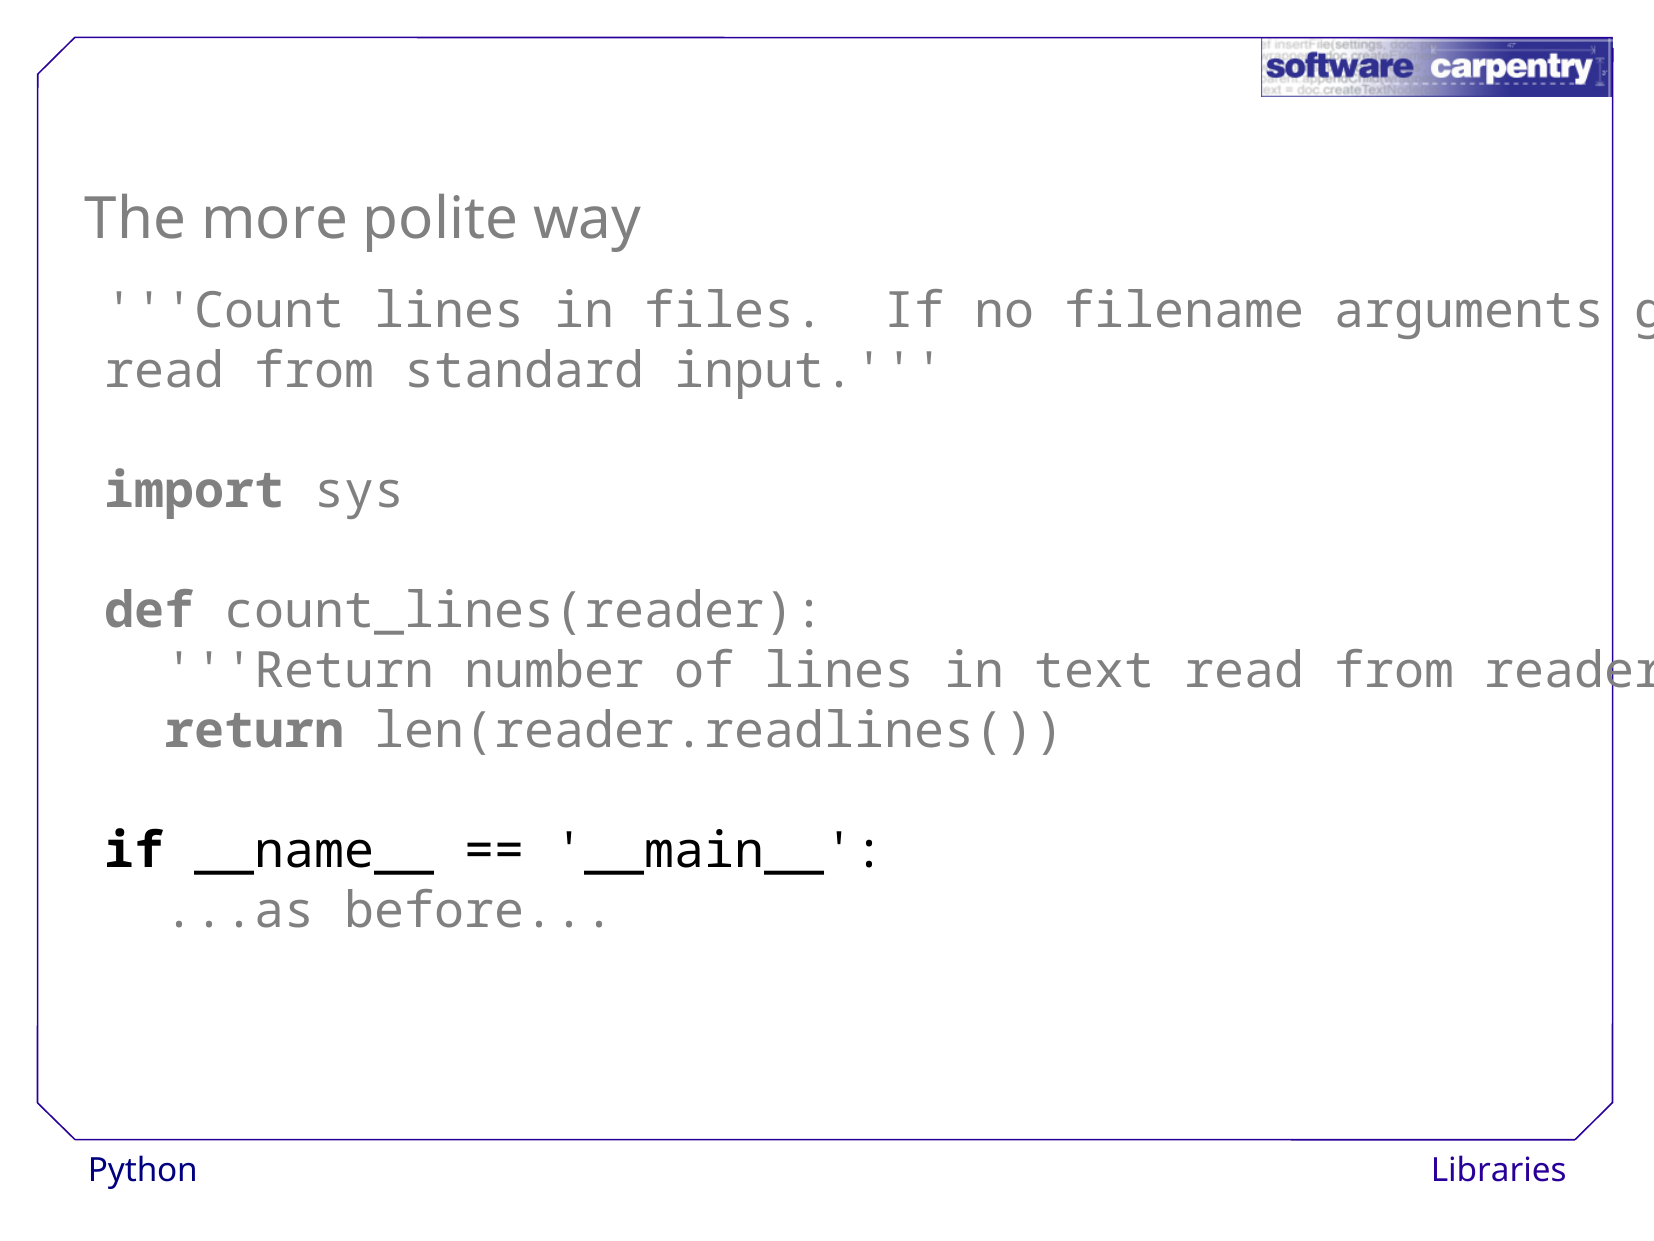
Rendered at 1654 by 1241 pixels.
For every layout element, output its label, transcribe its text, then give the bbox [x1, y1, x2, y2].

text_box The more polite way [70, 138, 807, 259]
picture [1261, 39, 1613, 97]
text_box '''Count lines in files. If no filename arguments given, read from standard input.''' import sys def count_lines(reader): '''Return number of lines in text read from reader.''' return len(reader.readlines()) if __name__ == '__main__': ...as before... [89, 270, 1546, 1093]
